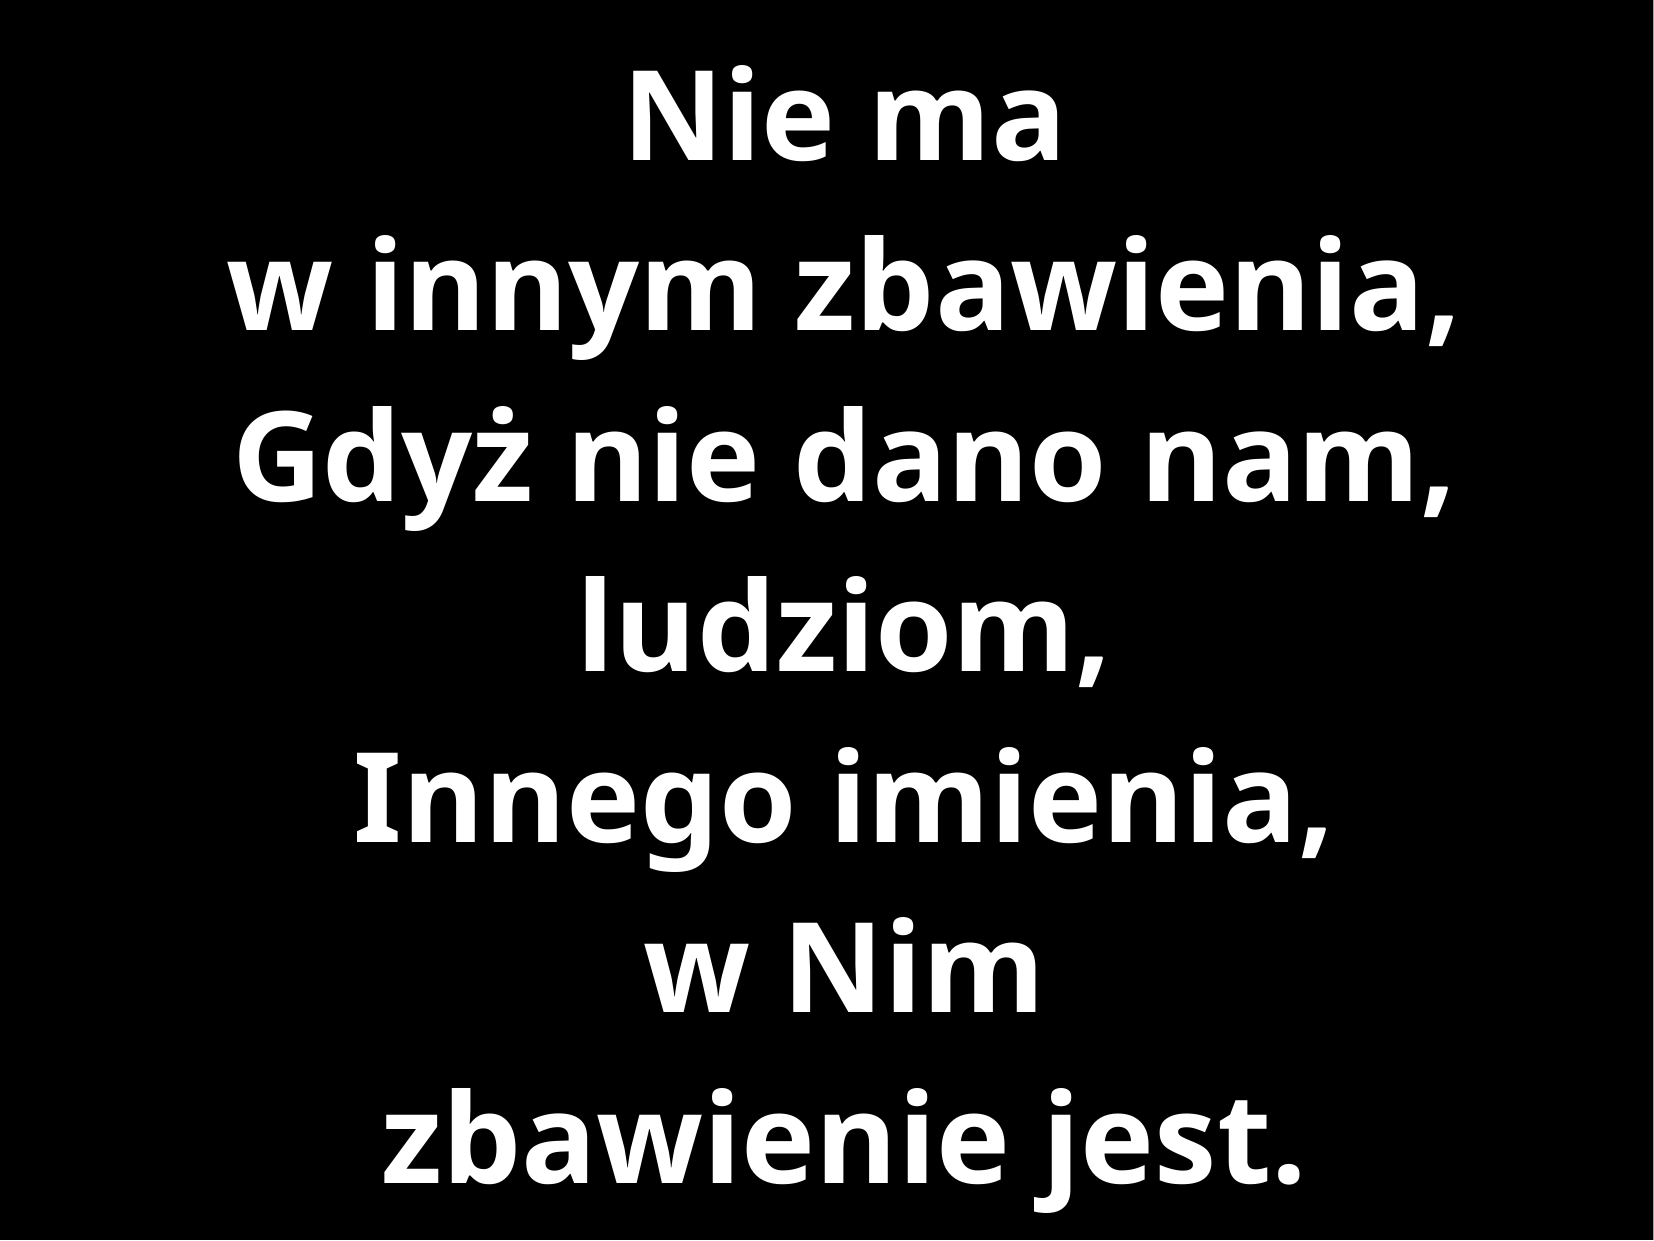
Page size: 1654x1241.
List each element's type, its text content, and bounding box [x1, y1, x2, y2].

subtitle Nie ma w innym zbawienia, Gdyż nie dano nam, ludziom, Innego imienia, w Nim zbawienie jest. [0, 6, 1654, 1241]
